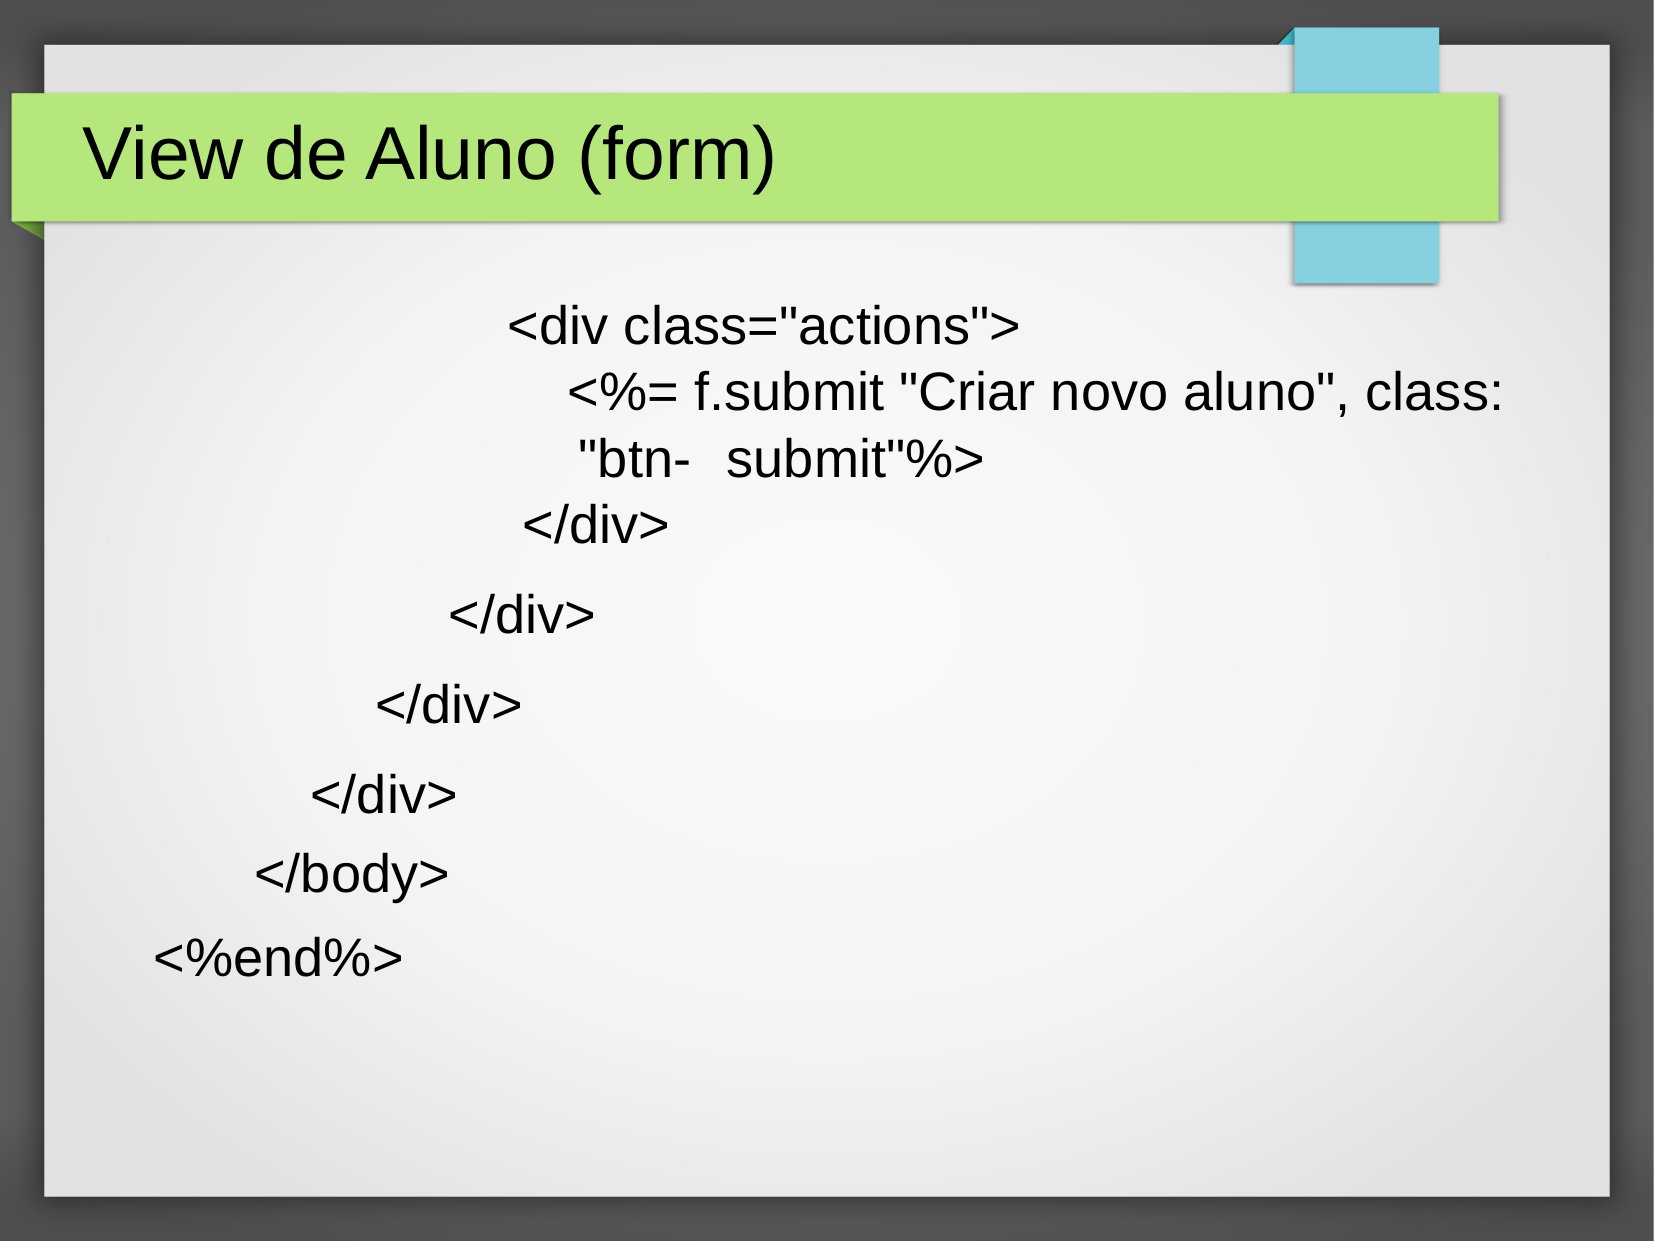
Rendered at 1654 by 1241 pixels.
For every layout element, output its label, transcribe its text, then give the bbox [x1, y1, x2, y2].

list <div class="actions"> <%= f.submit "Criar novo aluno", class: "btn- submit"%> </div> </div> </div> </div> </body> <%end%> [82, 295, 1571, 1015]
title View de Aluno (form) [82, 94, 1264, 213]
picture [0, 0, 1654, 1241]
